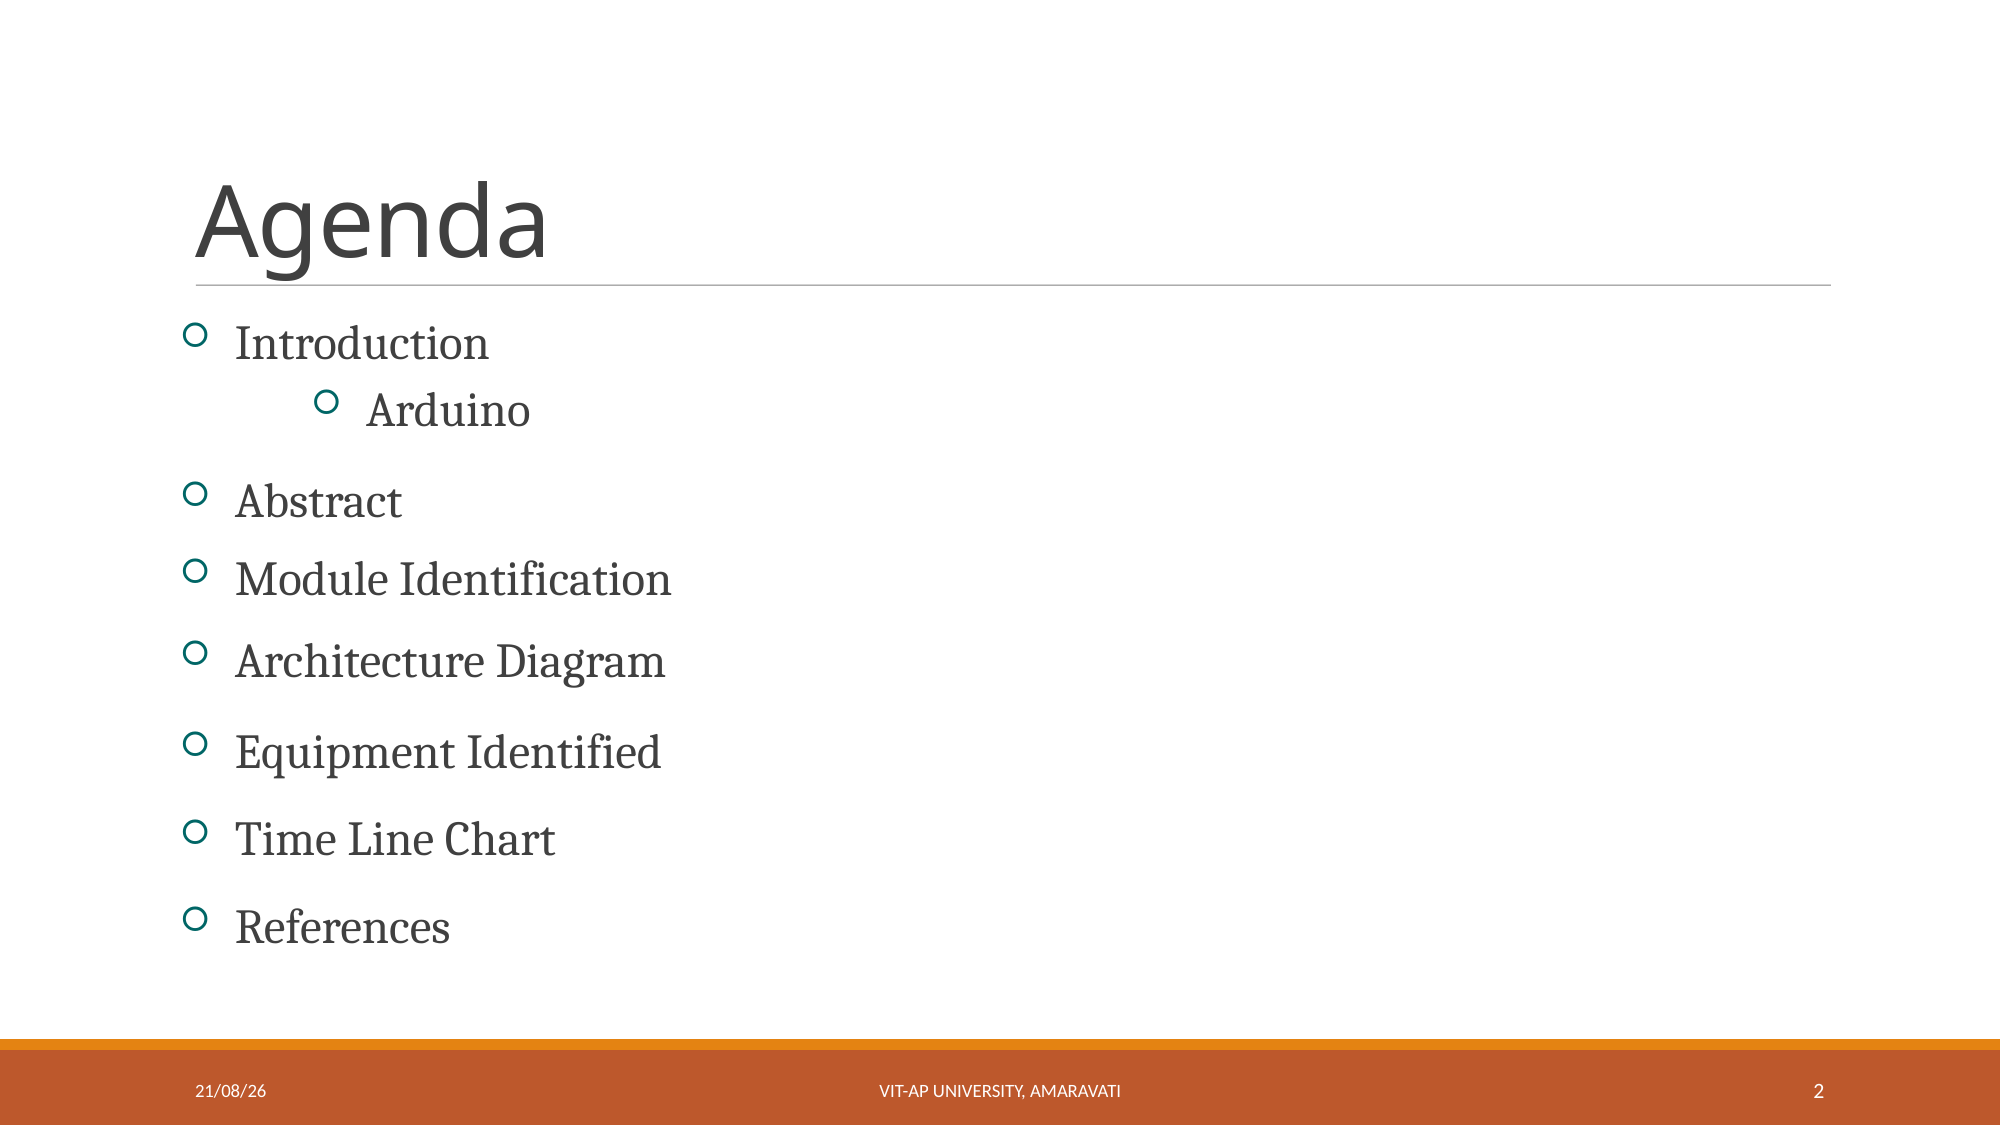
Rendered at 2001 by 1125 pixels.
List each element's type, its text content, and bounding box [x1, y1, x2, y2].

footer VIT-AP University, Amaravati [604, 1059, 1396, 1120]
list Introduction Arduino Abstract Module Identification Architecture Diagram Equipment Identified Time Line Chart References [180, 302, 1830, 963]
slide_number <number> [1624, 1059, 1840, 1120]
title Agenda [180, 47, 1830, 285]
slide_number 14/09/17 [180, 1059, 586, 1120]
